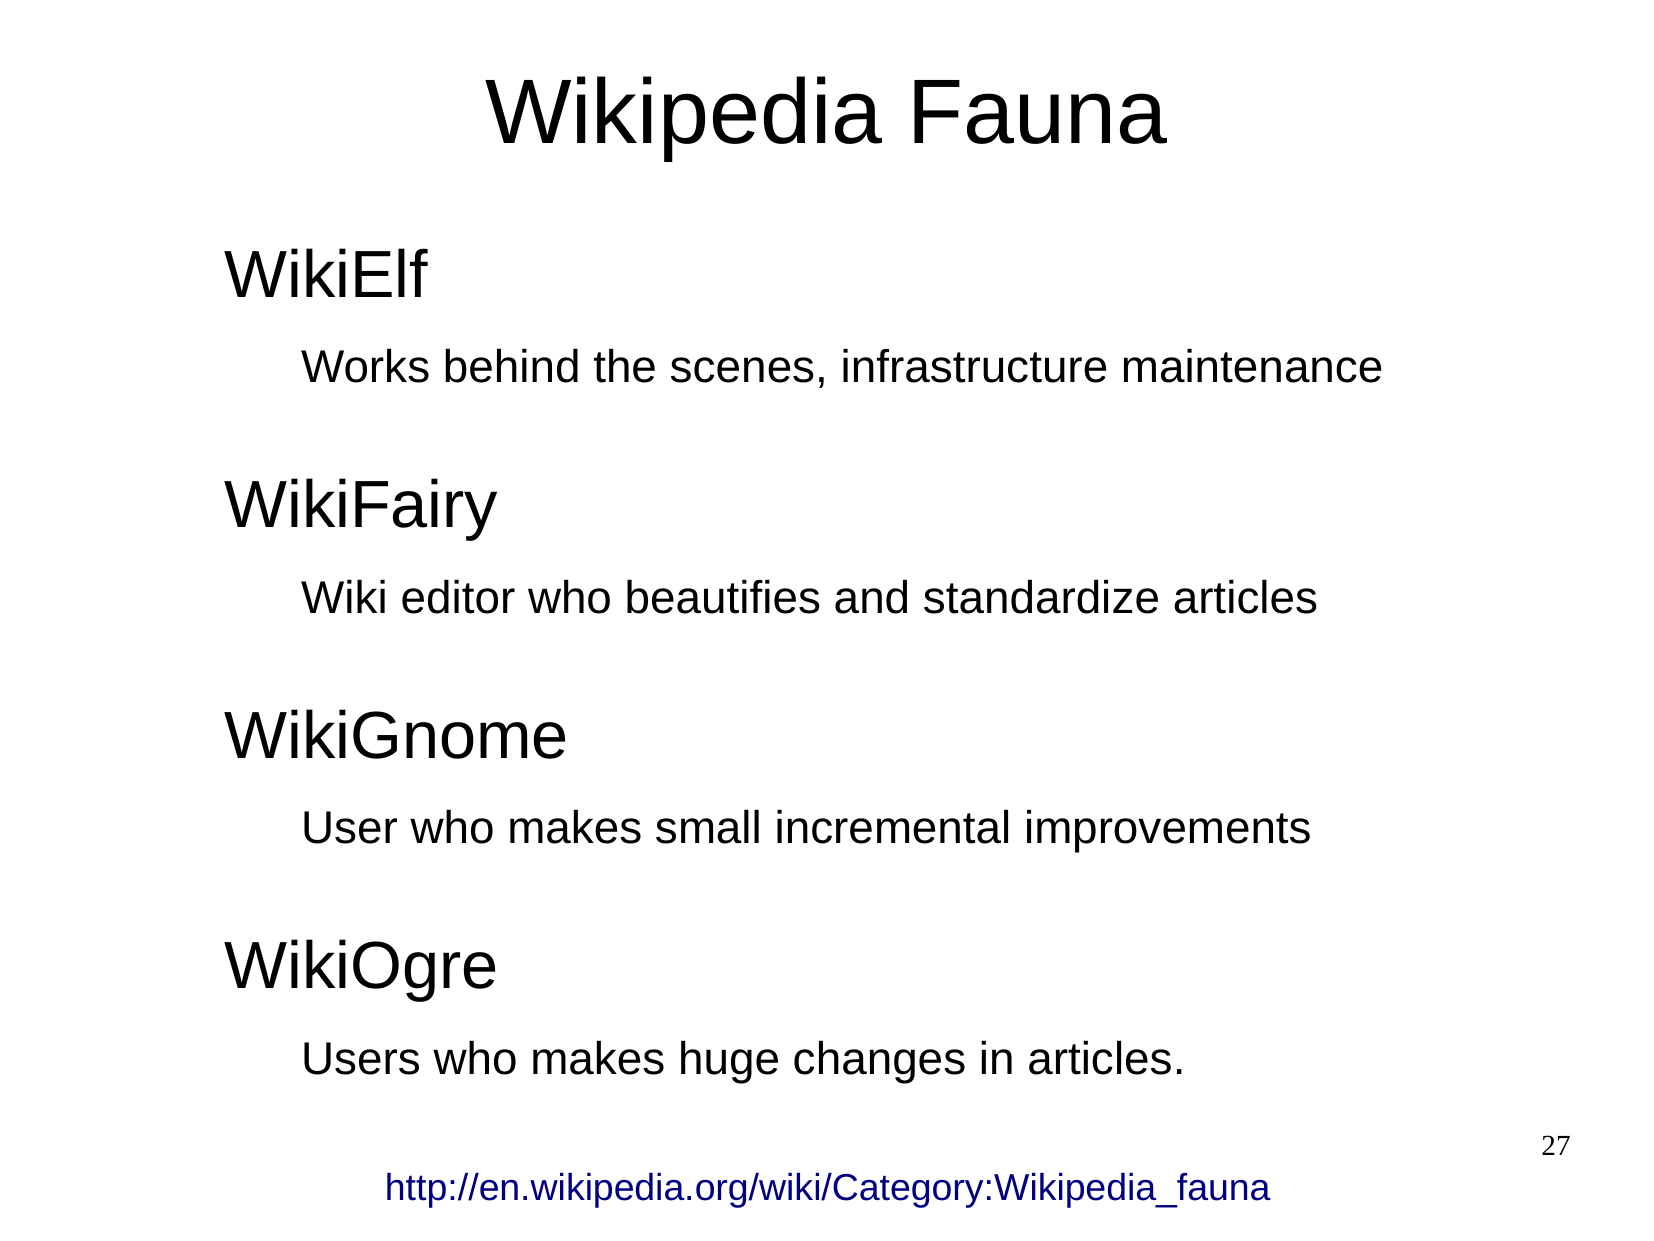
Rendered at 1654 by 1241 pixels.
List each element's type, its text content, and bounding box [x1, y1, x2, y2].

list WikiElf Works behind the scenes, infrastructure maintenance WikiFairy Wiki editor who beautifies and standardize articles WikiGnome User who makes small incremental improvements WikiOgre Users who makes huge changes in articles. [206, 237, 1501, 1083]
title Wikipedia Fauna [82, 8, 1571, 216]
text_box http://en.wikipedia.org/wiki/Category:Wikipedia_fauna [370, 1158, 1313, 1216]
